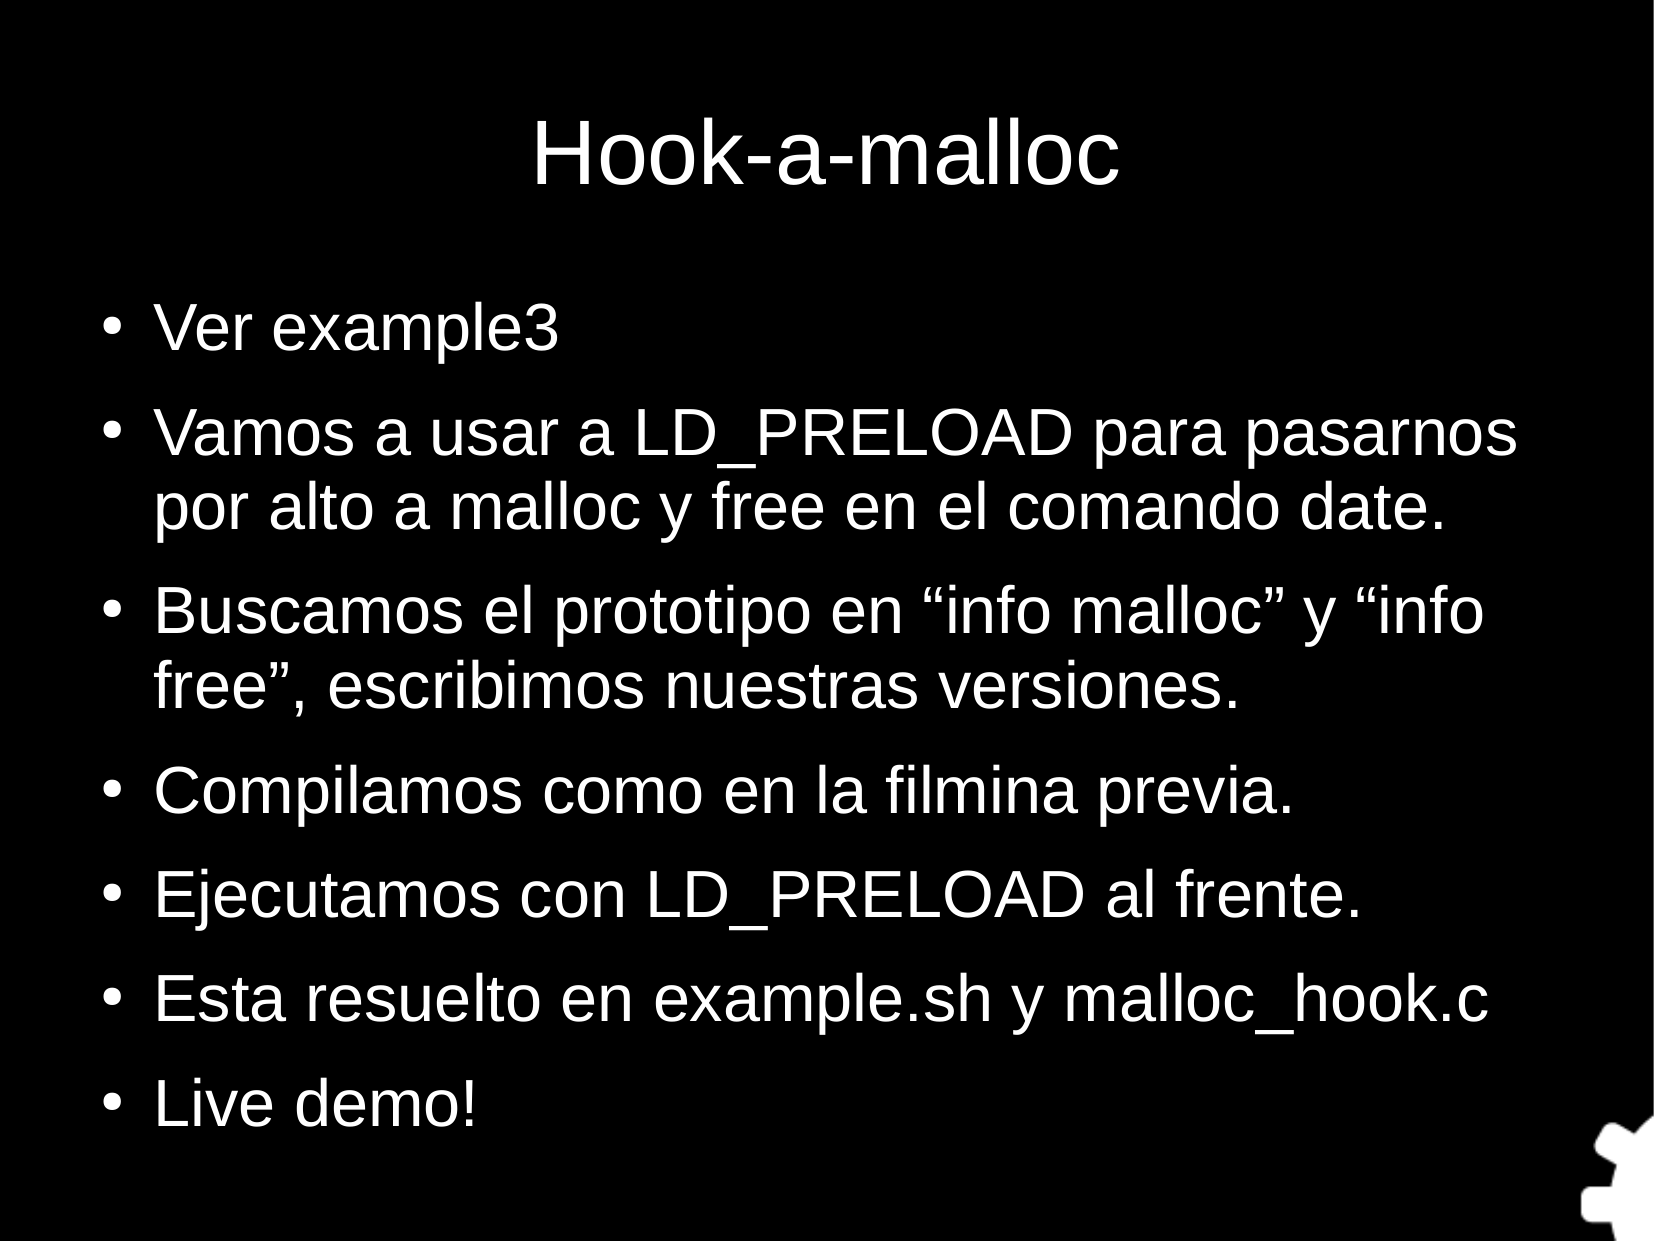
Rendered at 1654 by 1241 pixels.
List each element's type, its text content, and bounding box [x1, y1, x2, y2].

list Ver example3 Vamos a usar a LD_PRELOAD para pasarnos por alto a malloc y free en el comando date. Buscamos el prototipo en “info malloc” y “info free”, escribimos nuestras versiones. Compilamos como en la filmina previa. Ejecutamos con LD_PRELOAD al frente. Esta resuelto en example.sh y malloc_hook.c Live demo! [82, 290, 1571, 1141]
picture [0, 0, 1654, 1241]
title Hook-a-malloc [82, 56, 1571, 250]
